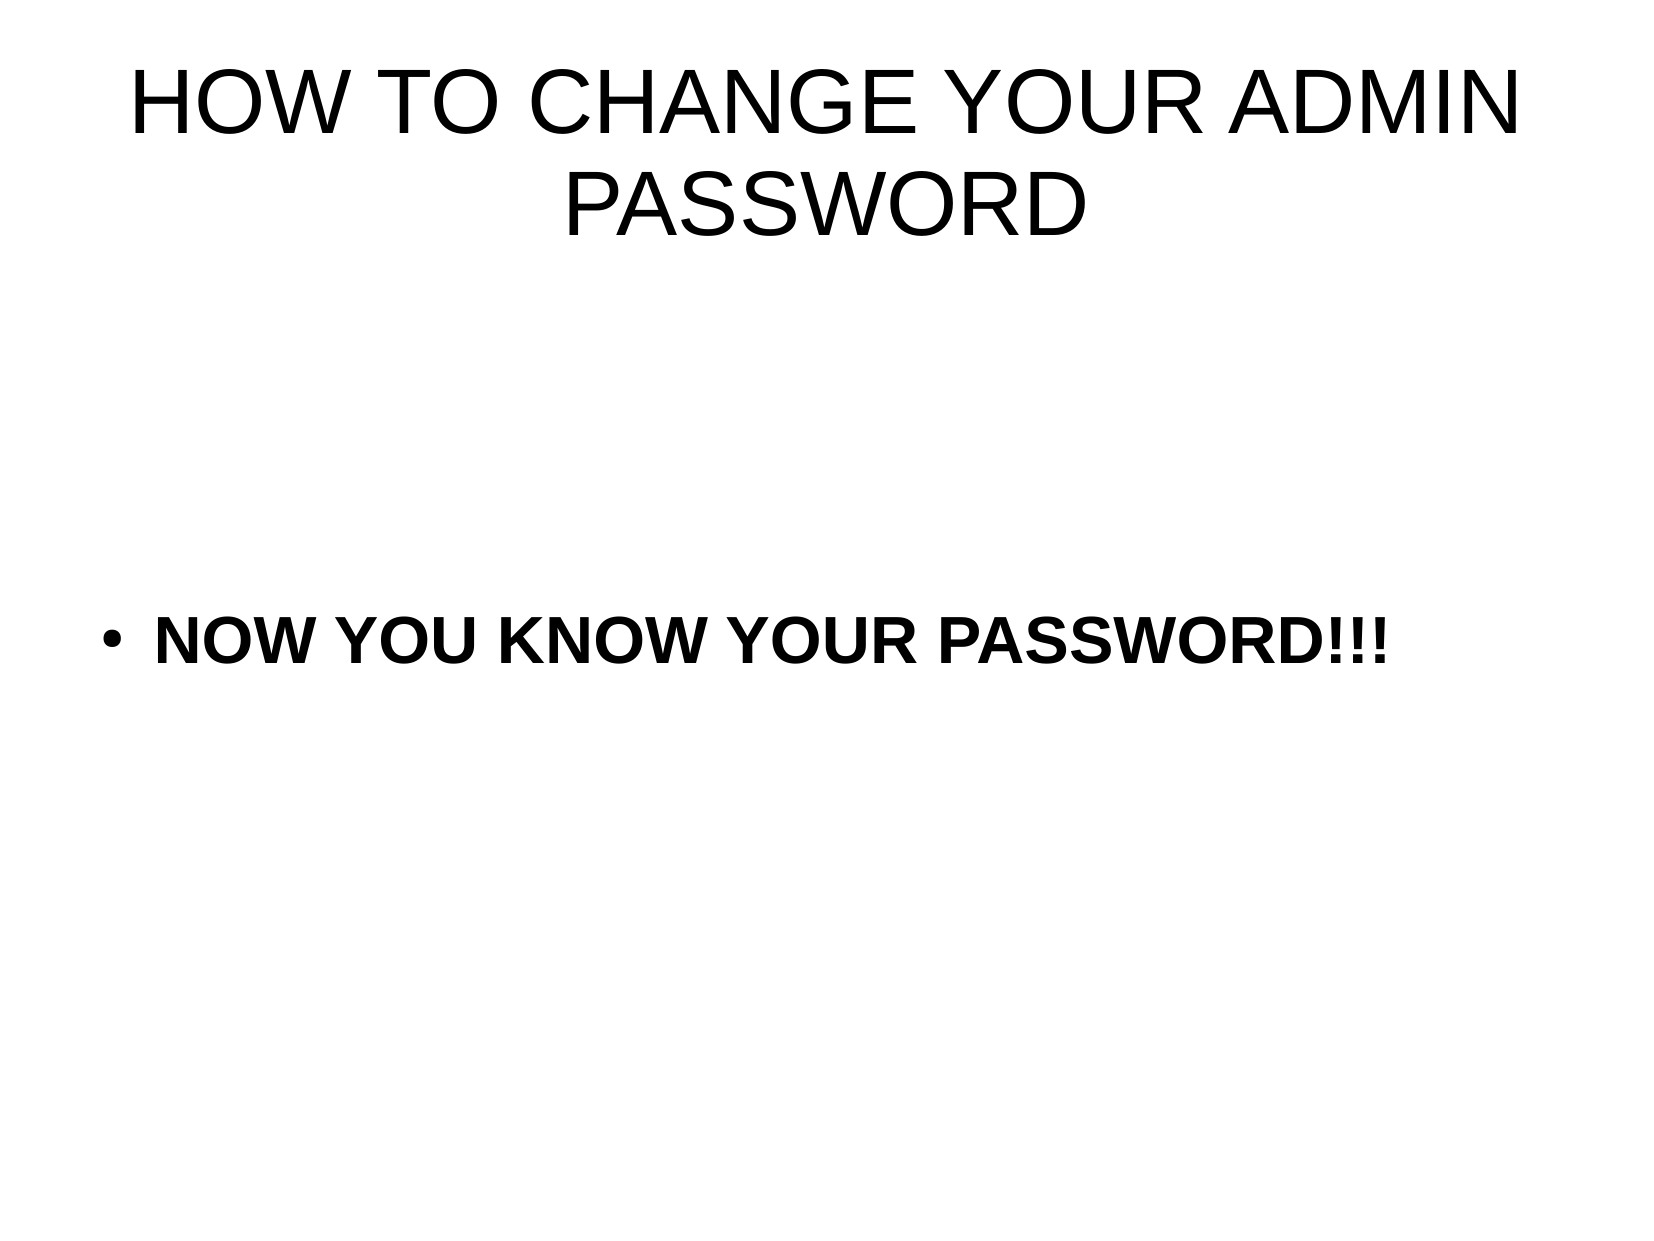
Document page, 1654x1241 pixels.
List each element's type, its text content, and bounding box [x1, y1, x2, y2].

list NOW YOU KNOW YOUR PASSWORD!!! [82, 290, 1571, 1010]
title HOW TO CHANGE YOUR ADMIN PASSWORD [82, 49, 1571, 257]
